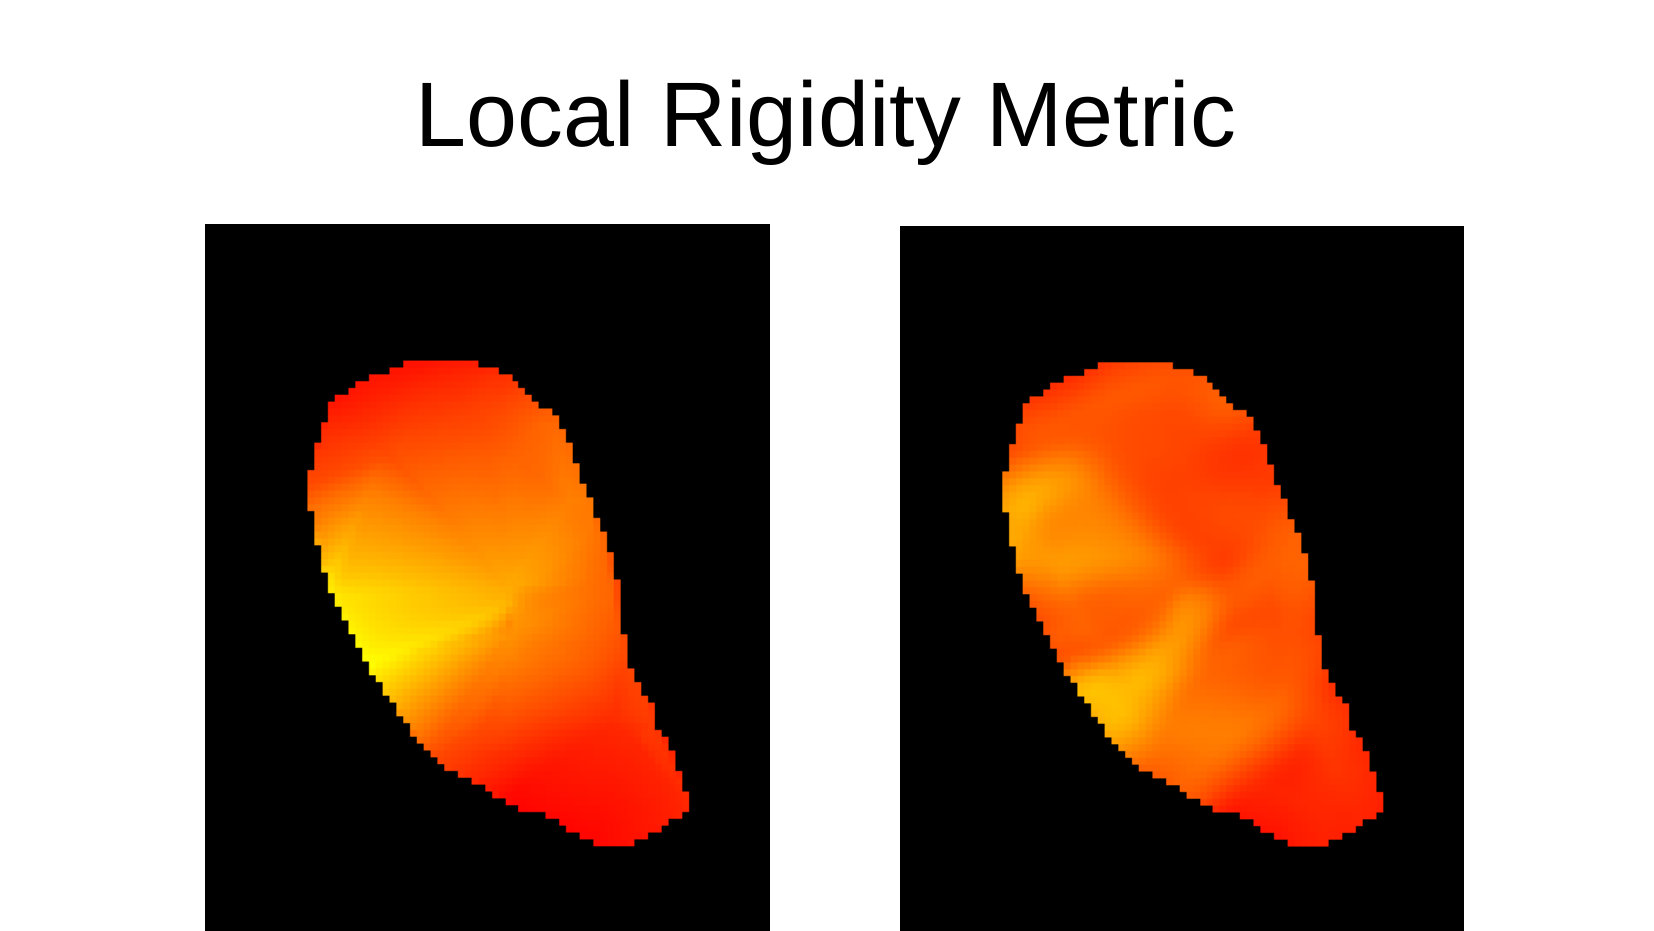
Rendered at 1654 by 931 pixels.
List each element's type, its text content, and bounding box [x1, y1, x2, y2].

picture [205, 224, 770, 931]
picture [900, 226, 1464, 931]
title Local Rigidity Metric [82, 37, 1571, 193]
